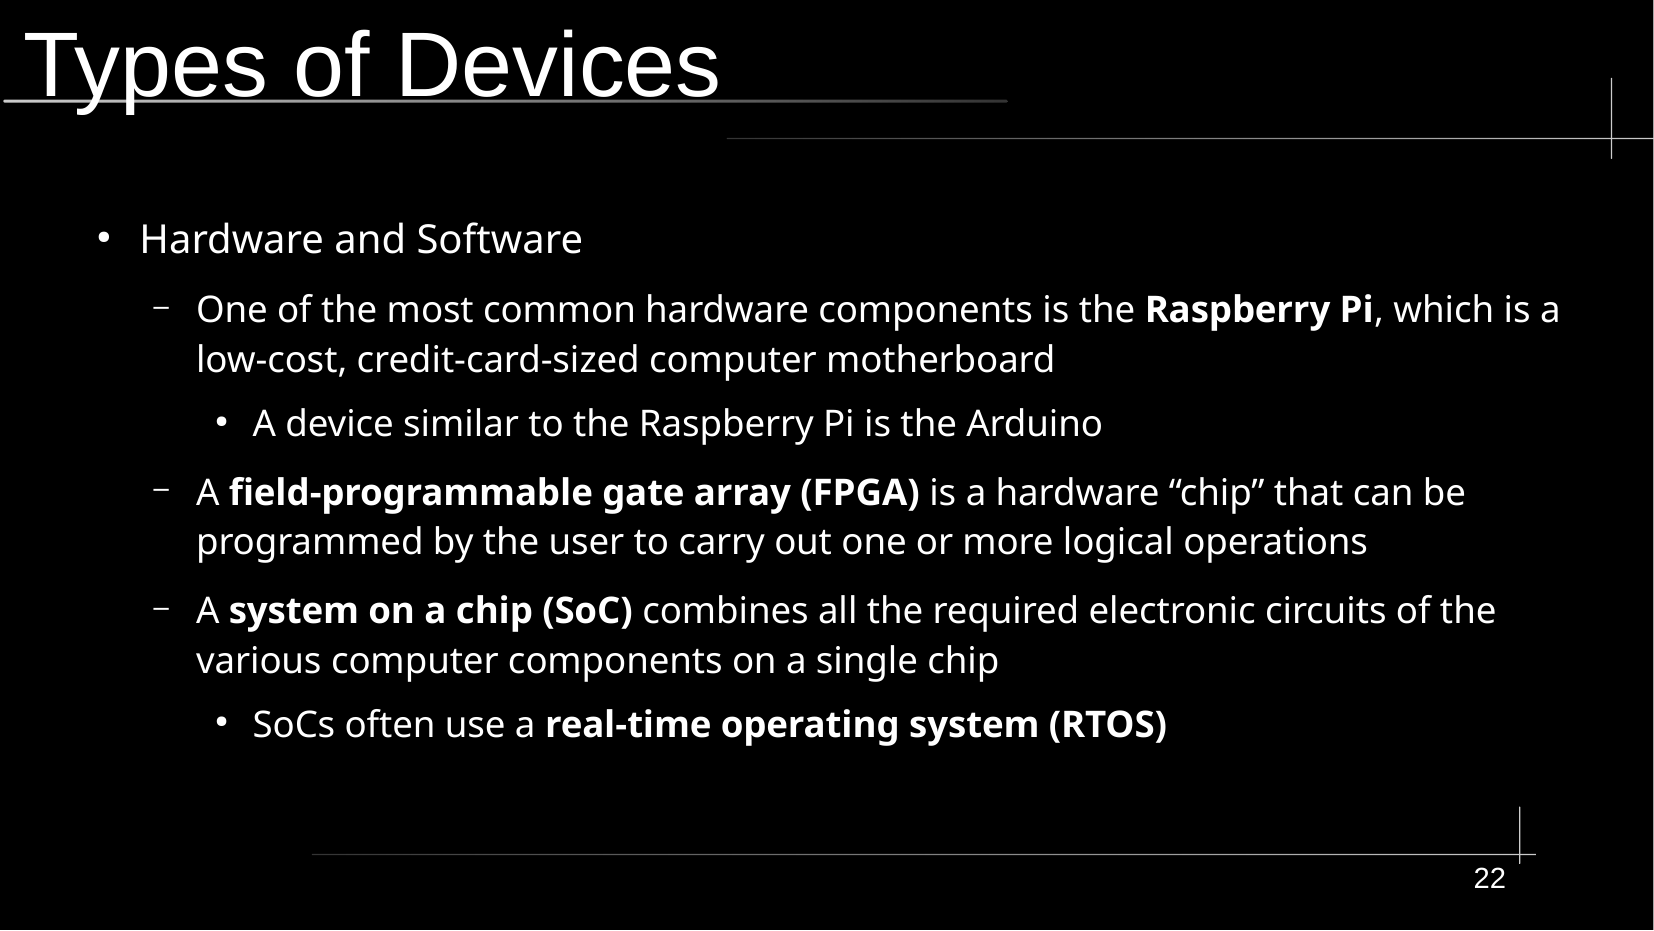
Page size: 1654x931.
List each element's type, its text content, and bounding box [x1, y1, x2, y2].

title Types of Devices [23, 11, 1589, 119]
list Hardware and Software One of the most common hardware components is the Raspberry Pi, which is a low-cost, credit-card-sized computer motherboard A device similar to the Raspberry Pi is the Arduino A field-programmable gate array (FPGA) is a hardware “chip” that can be programmed by the user to carry out one or more logical operations A system on a chip (SoC) combines all the required electronic circuits of the various computer components on a single chip SoCs often use a real-time operating system (RTOS) [82, 210, 1571, 750]
